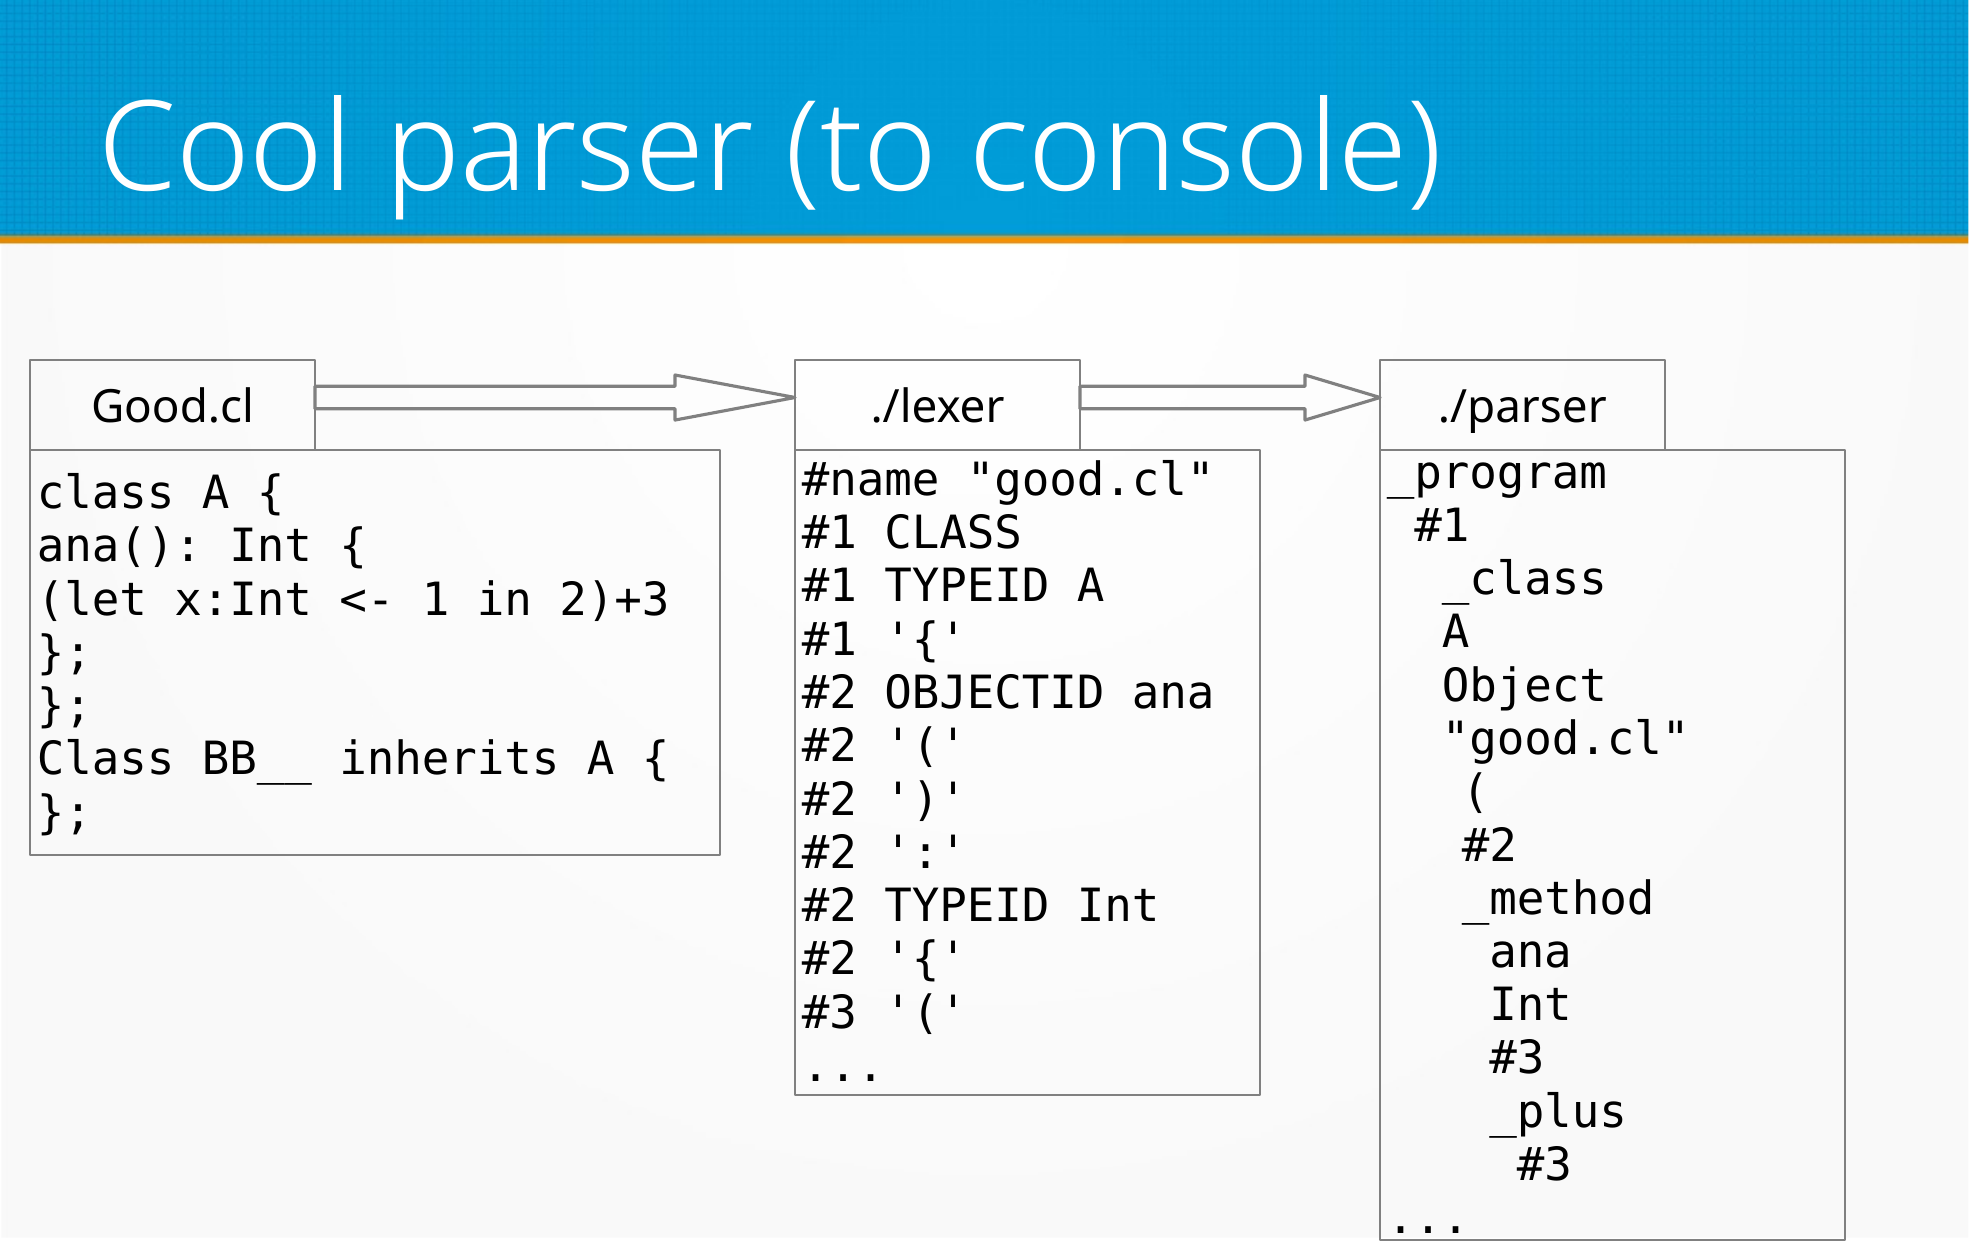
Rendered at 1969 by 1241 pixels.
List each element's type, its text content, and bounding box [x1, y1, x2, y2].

picture [317, 378, 783, 417]
title Cool parser (to console) [98, 19, 1870, 227]
picture [0, 233, 1969, 1241]
text_box class A { ana(): Int { (let x:Int <- 1 in 2)+3 }; }; Class BB__ inherits A { }; [30, 450, 721, 856]
text_box ./lexer [795, 360, 1081, 450]
text_box ./parser [1380, 360, 1666, 450]
text_box Good.cl [30, 360, 316, 450]
picture [1082, 378, 1372, 417]
text_box #name "good.cl" #1 CLASS #1 TYPEID A #1 '{' #2 OBJECTID ana #2 '(' #2 ')' #2 ':' #2 TYPEID Int #2 '{' #3 '(' ... [795, 450, 1261, 1096]
text_box _program #1 _class A Object "good.cl" ( #2 _method ana Int #3 _plus #3 ... [1380, 450, 1846, 1241]
